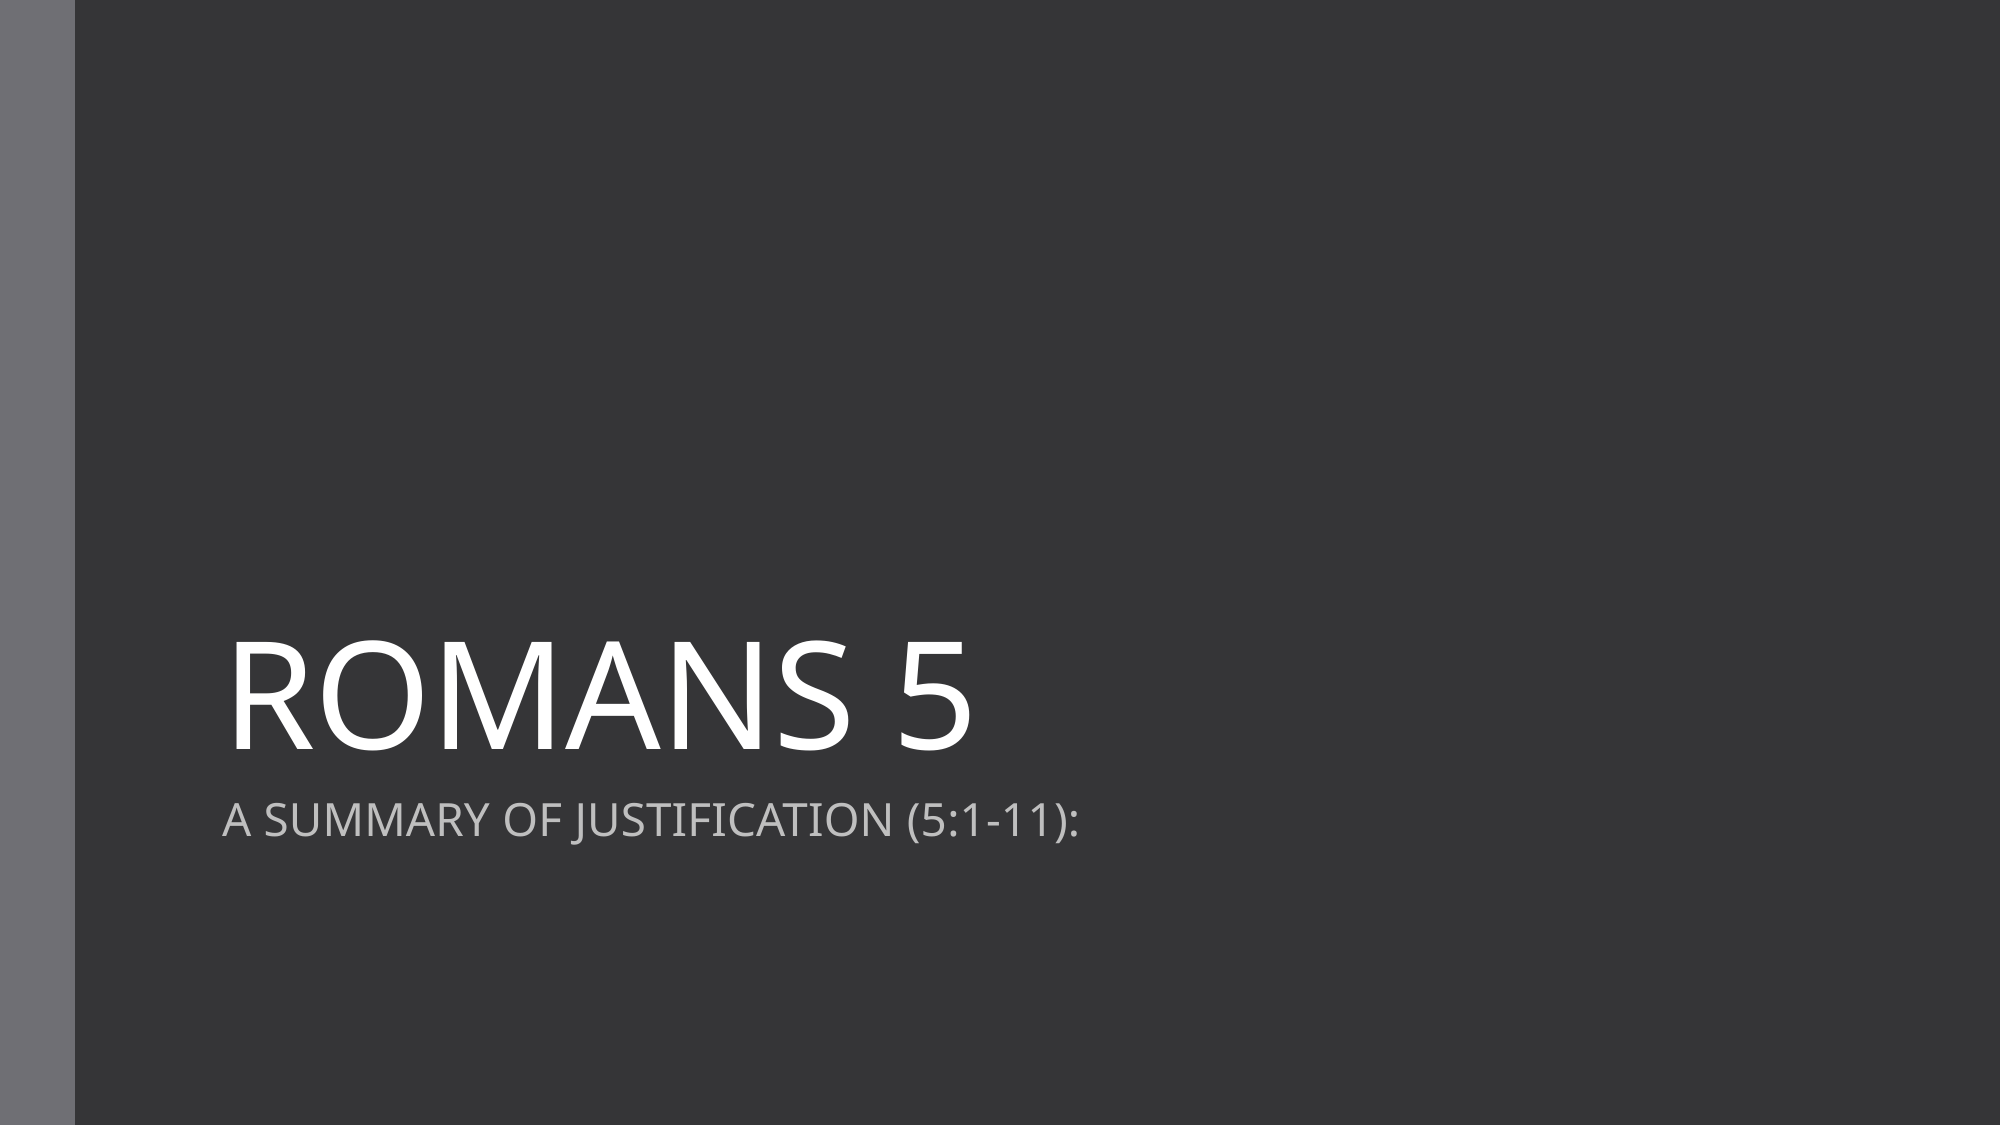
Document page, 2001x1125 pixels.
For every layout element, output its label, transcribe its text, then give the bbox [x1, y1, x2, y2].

subtitle A SUMMARY OF JUSTIFICATION (5:1-11): [206, 787, 1752, 1066]
title ROMANS 5 [206, 124, 1752, 787]
